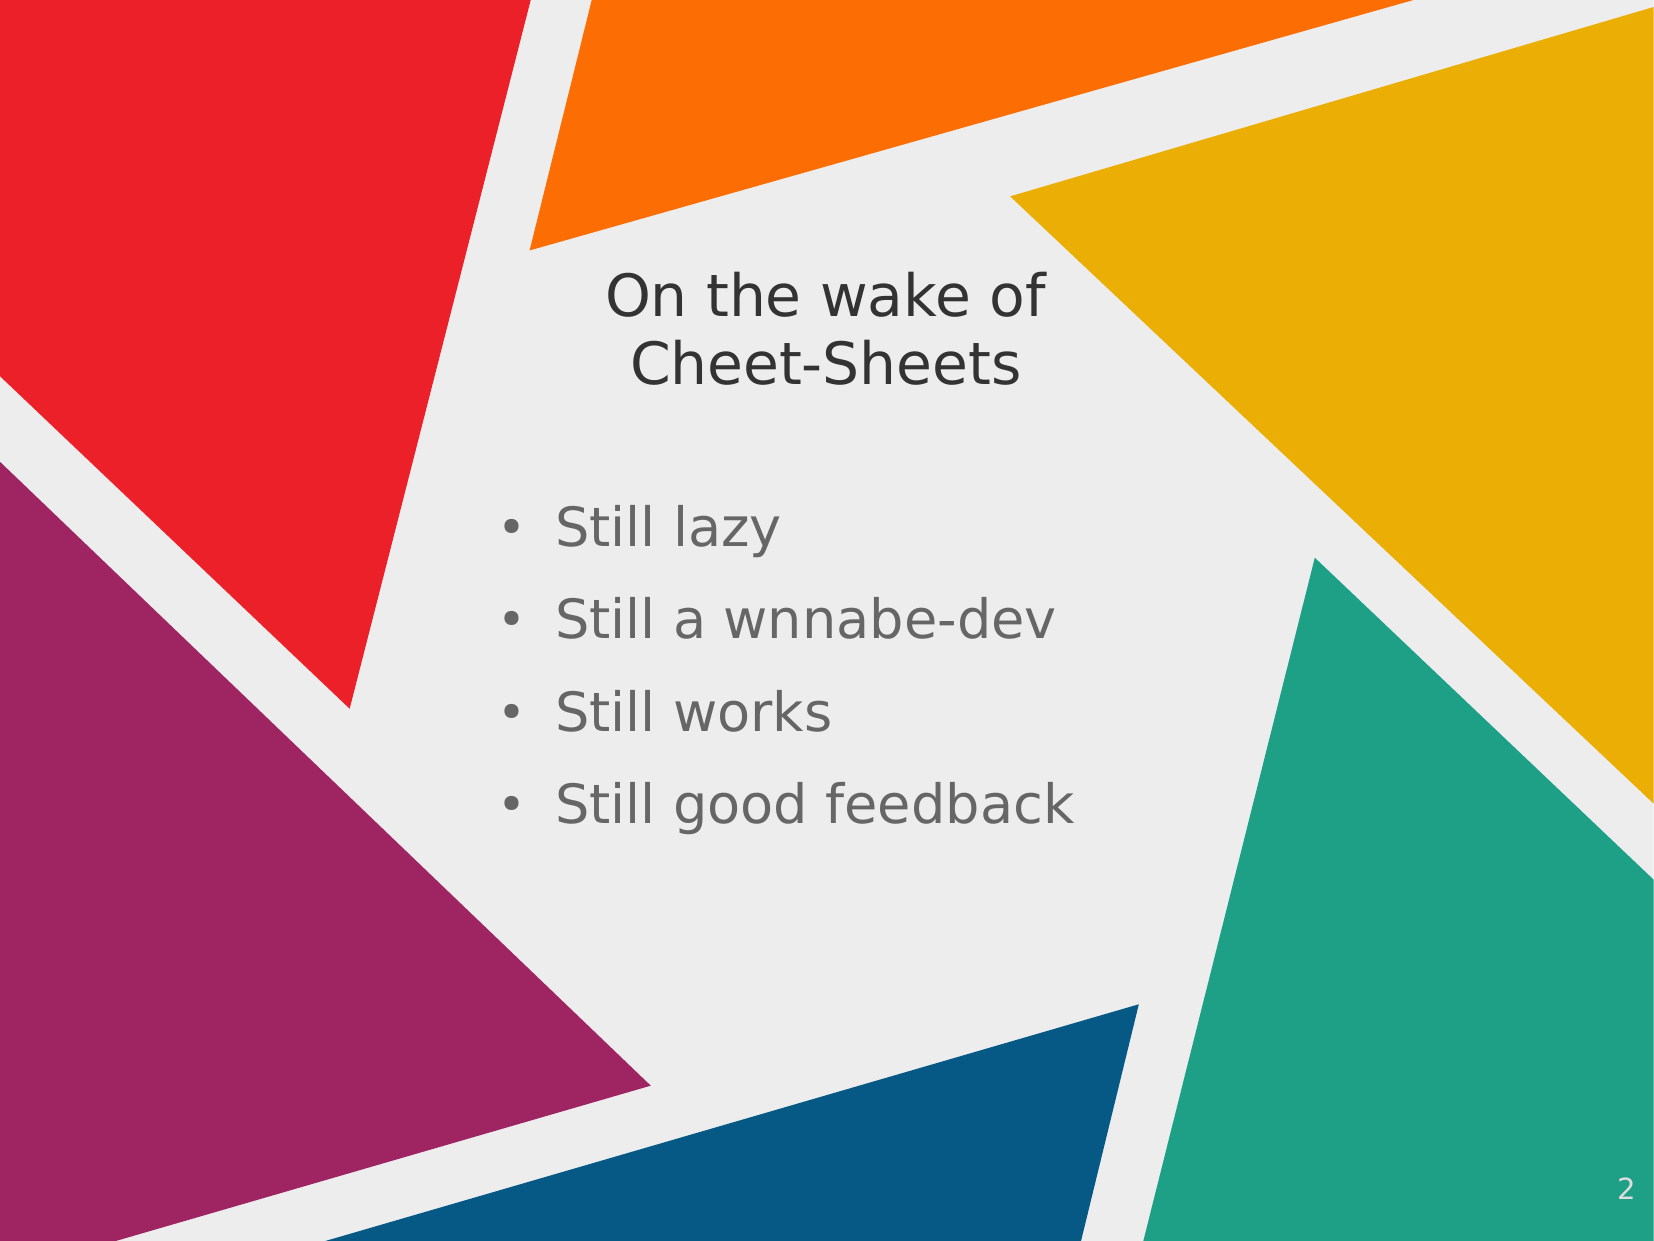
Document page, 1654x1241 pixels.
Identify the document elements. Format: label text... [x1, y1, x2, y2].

list Still lazy Still a wnnabe-dev Still works Still good feedback [484, 496, 1208, 1053]
title On the wake of Cheet-Sheets [467, 226, 1185, 434]
